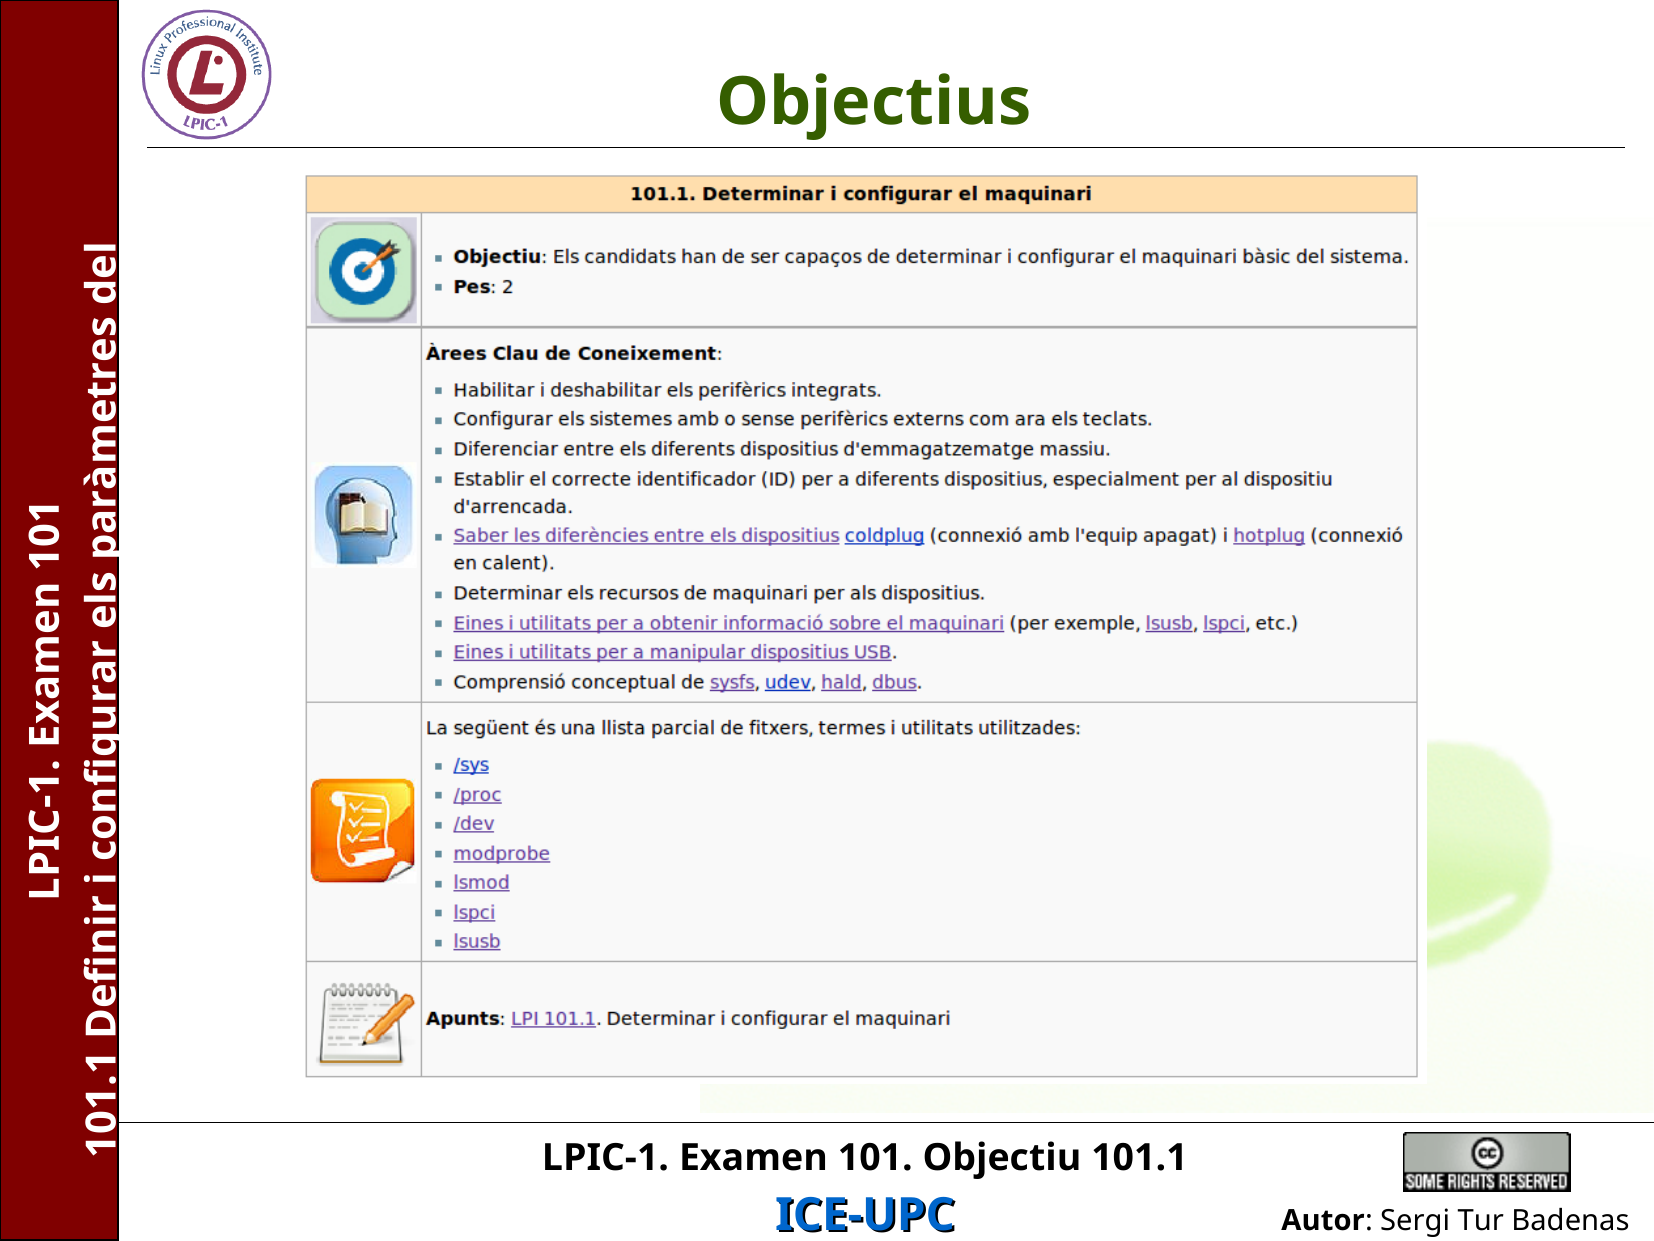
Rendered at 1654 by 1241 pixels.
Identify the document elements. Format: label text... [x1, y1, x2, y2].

picture [135, 5, 277, 55]
picture [294, 165, 1654, 1113]
picture [1403, 1132, 1571, 1192]
title Objectius [129, 55, 1619, 142]
